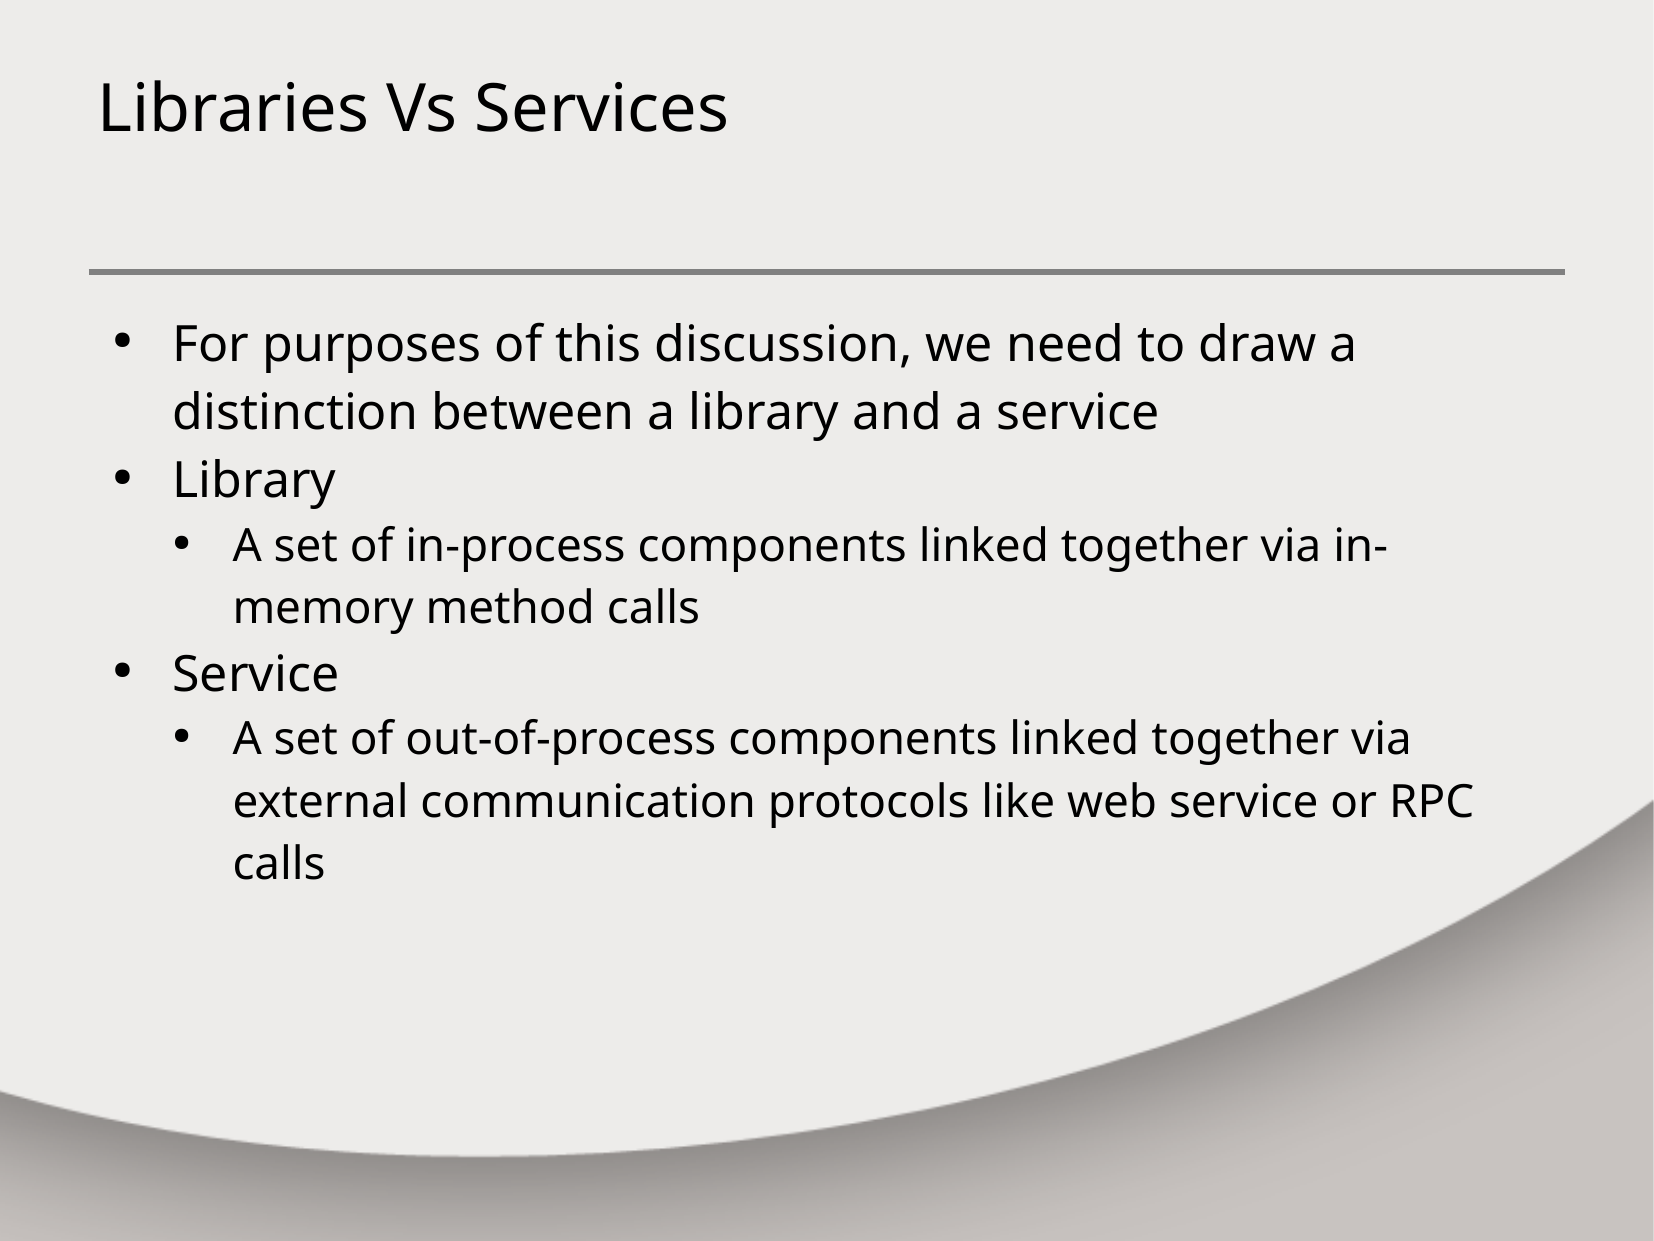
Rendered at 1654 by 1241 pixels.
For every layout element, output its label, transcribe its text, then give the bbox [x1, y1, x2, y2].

title Libraries Vs Services [97, 75, 1561, 226]
text_box For purposes of this discussion, we need to draw a distinction between a library and a service Library A set of in-process components linked together via in-memory method calls Service A set of out-of-process components linked together via external communication protocols like web service or RPC calls [97, 300, 1561, 1163]
picture [0, 0, 1654, 1241]
